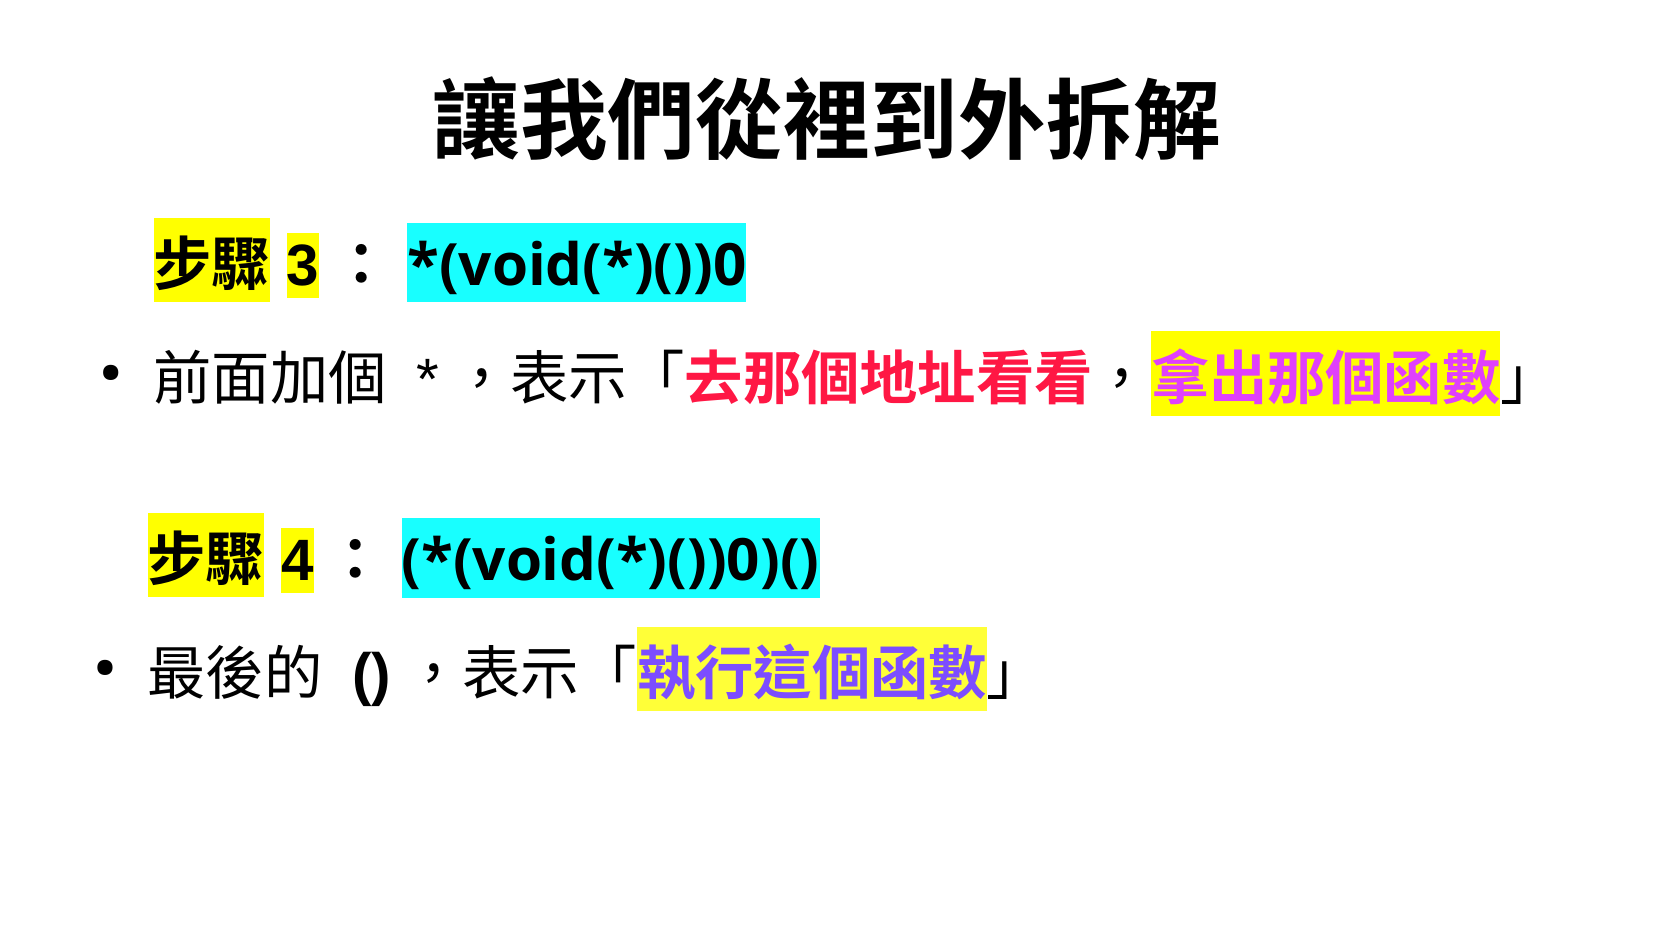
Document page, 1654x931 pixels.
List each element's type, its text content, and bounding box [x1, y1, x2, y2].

list 步驟3：*(void(*)())0 前面加個 *，表示「去那個地址看看，拿出那個函數」 [82, 217, 1571, 443]
title 讓我們從裡到外拆解 [82, 37, 1571, 193]
list 步驟4：(*(void(*)())0)() 最後的 ()，表示「執行這個函數」 [76, 512, 1565, 739]
